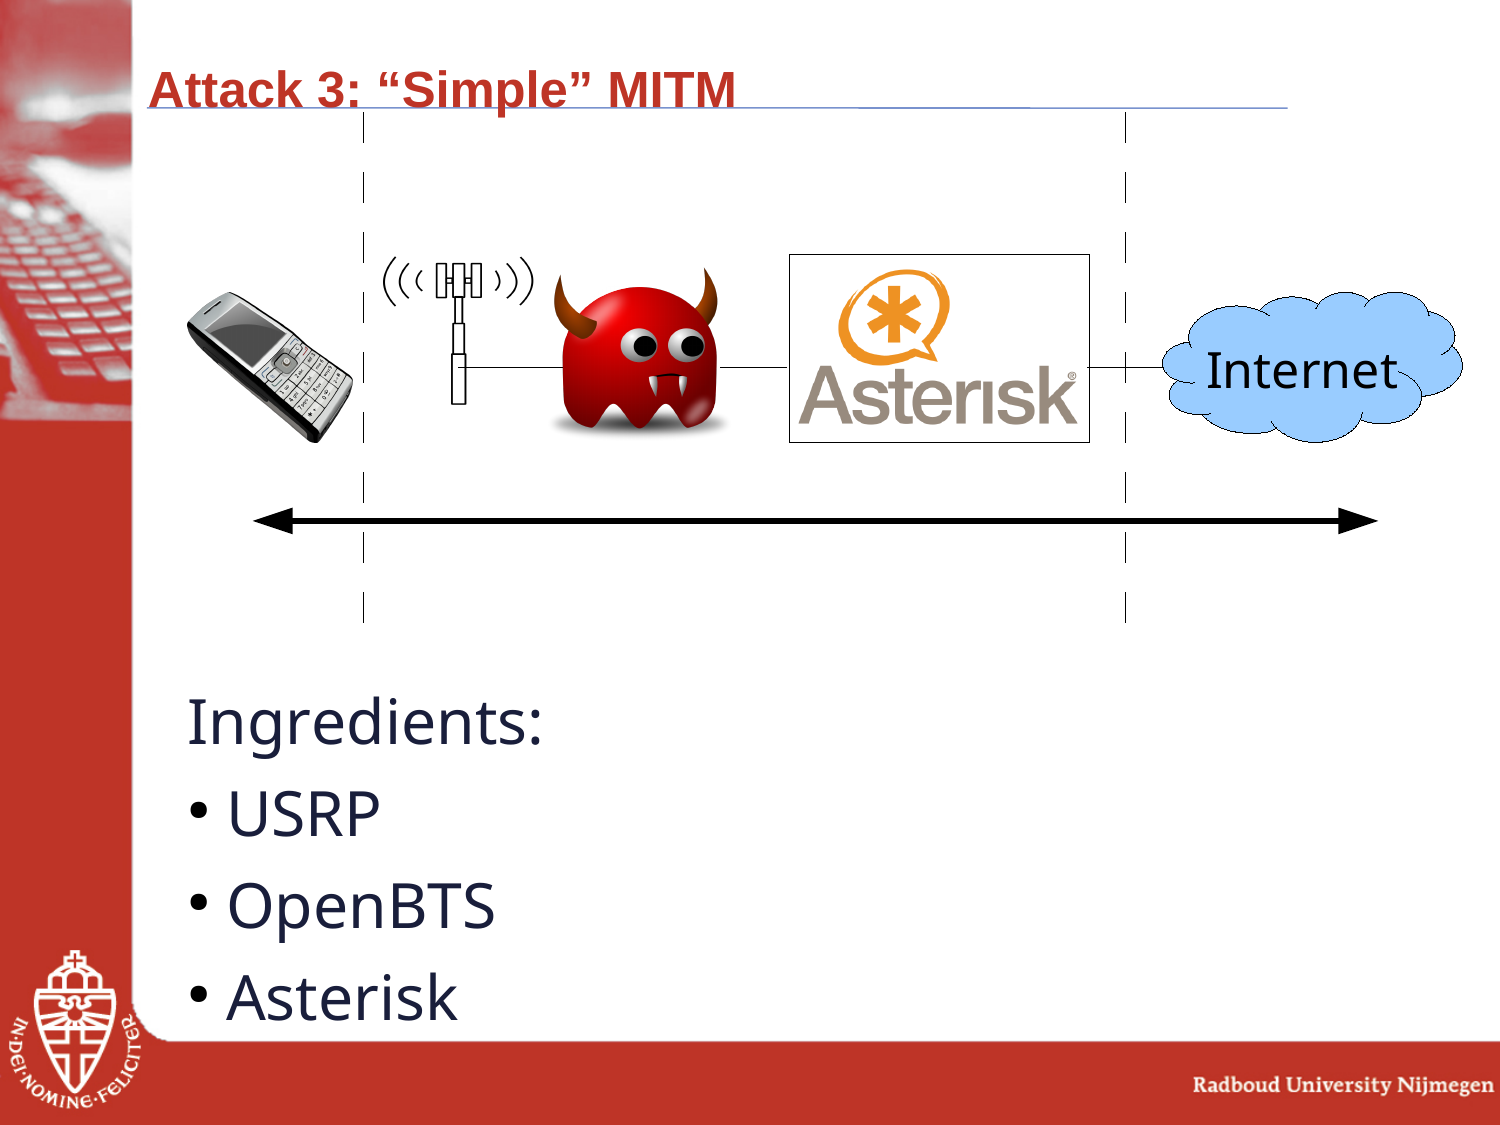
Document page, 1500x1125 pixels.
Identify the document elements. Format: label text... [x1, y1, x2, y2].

list Ingredients: USRP OpenBTS Asterisk [187, 675, 1500, 1051]
text_box Internet [1162, 292, 1463, 443]
picture [0, 0, 1500, 1125]
title Attack 3: “Simple” MITM [147, 0, 1491, 122]
